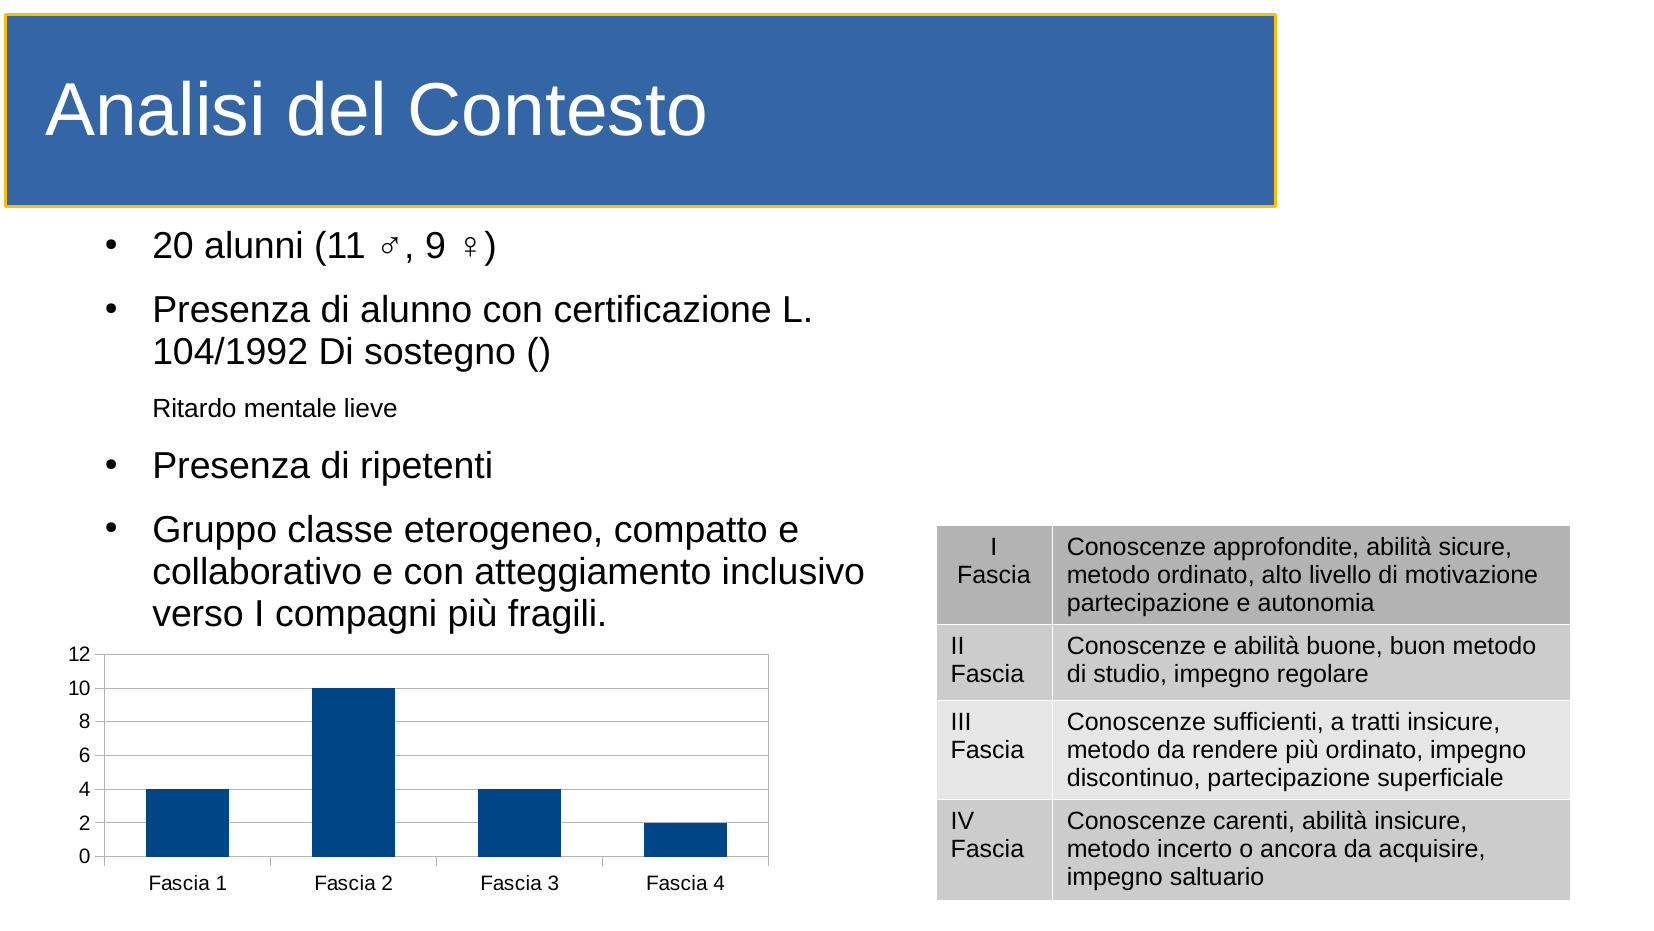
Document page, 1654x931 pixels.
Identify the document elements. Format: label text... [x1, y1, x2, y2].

list 20 alunni (11 ♂, 9 ♀) Presenza di alunno con certificazione L. 104/1992 Di sostegno () Ritardo mentale lieve Presenza di ripetenti Gruppo classe eterogeneo, compatto e collaborativo e con atteggiamento inclusivo verso I compagni più fragili. [88, 225, 901, 638]
table_cell Conoscenze sufficienti, a tratti insicure, metodo da rendere più ordinato, impegno discontinuo, partecipazione superficiale [1053, 701, 1570, 799]
table_header I Fascia [937, 526, 1052, 624]
title Analisi del Contesto [45, 37, 1163, 181]
table_cell Conoscenze e abilità buone, buon metodo di studio, impegno regolare [1053, 625, 1570, 700]
table_cell Conoscenze carenti, abilità insicure, metodo incerto o ancora da acquisire, impegno saltuario [1053, 800, 1570, 900]
table_cell IV Fascia [937, 800, 1052, 900]
table_cell II Fascia [937, 625, 1052, 700]
table_cell III Fascia [937, 701, 1052, 799]
table_header Conoscenze approfondite, abilità sicure, metodo ordinato, alto livello di motivazione partecipazione e autonomia [1053, 526, 1570, 624]
chart [53, 637, 783, 901]
